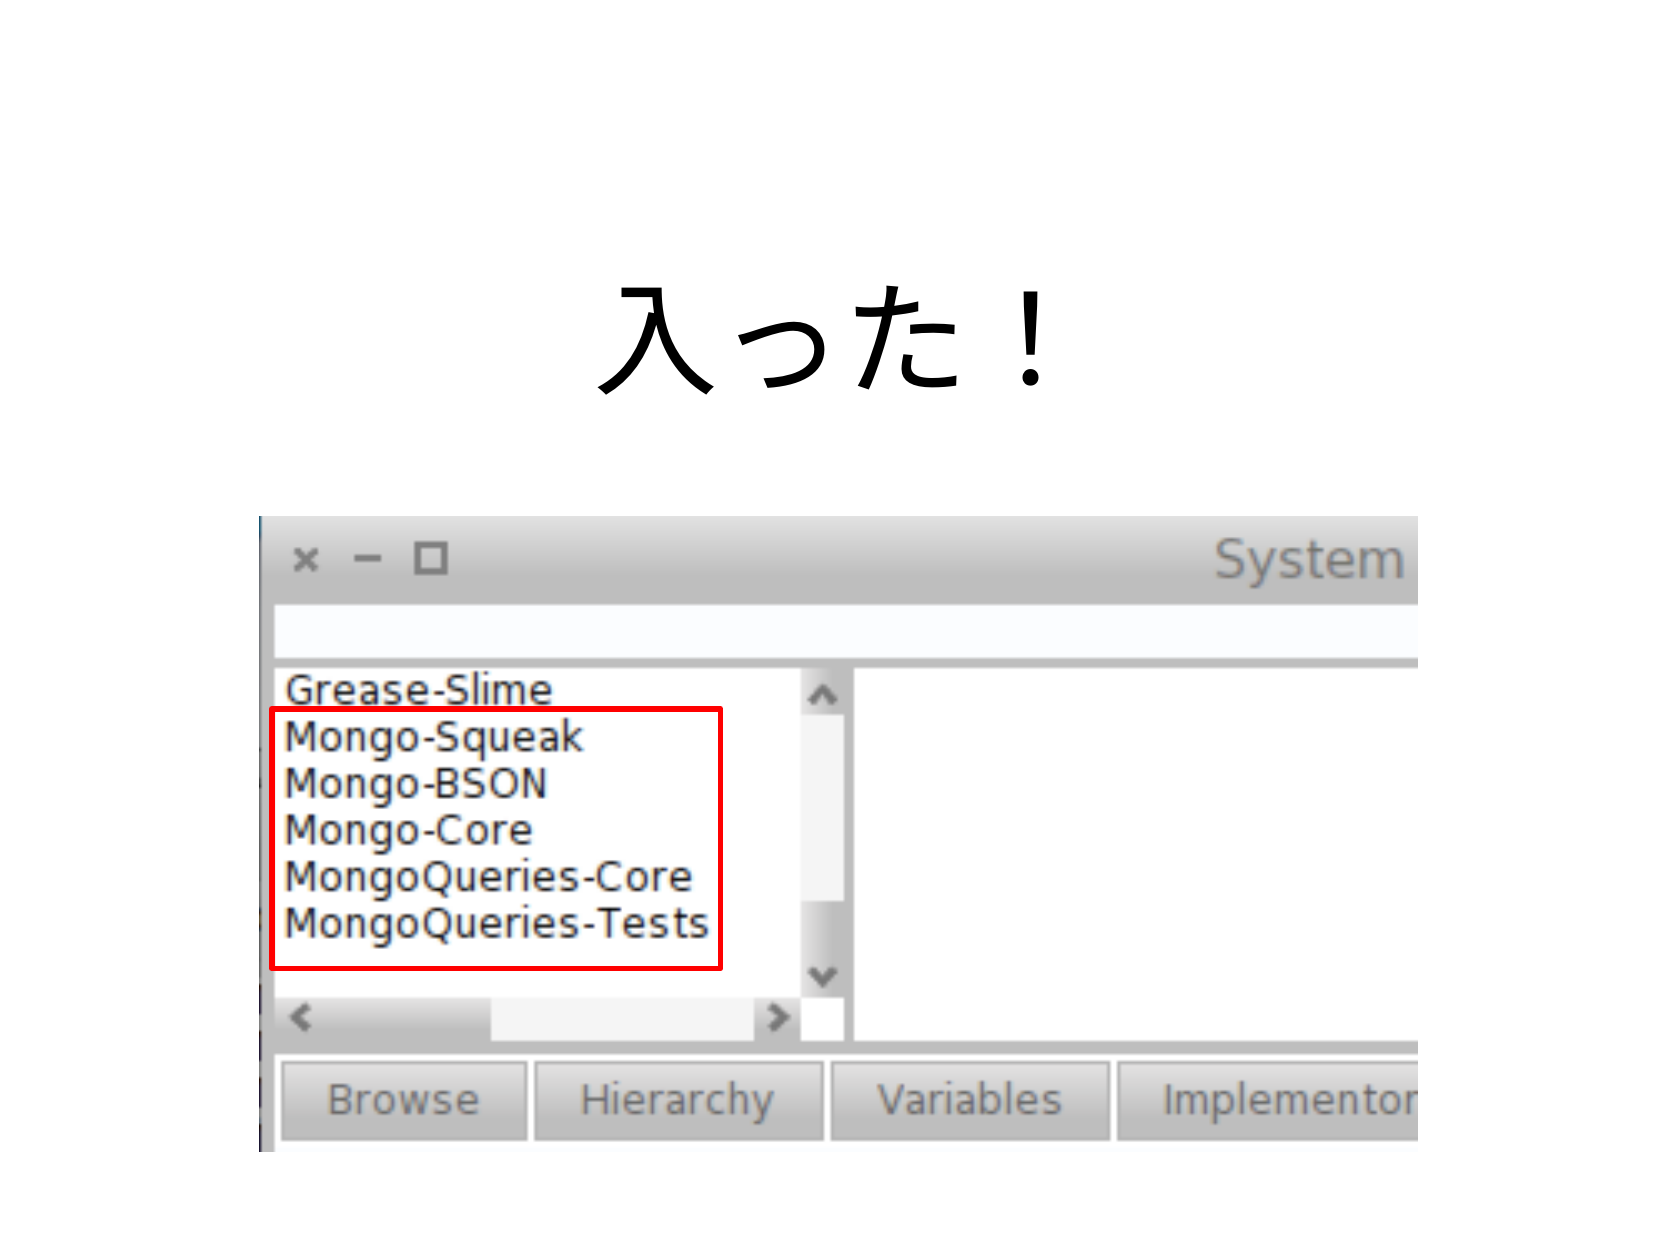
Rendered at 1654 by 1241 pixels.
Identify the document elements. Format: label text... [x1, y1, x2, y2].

picture [259, 516, 1418, 1152]
list 入った！ [80, 141, 1536, 520]
